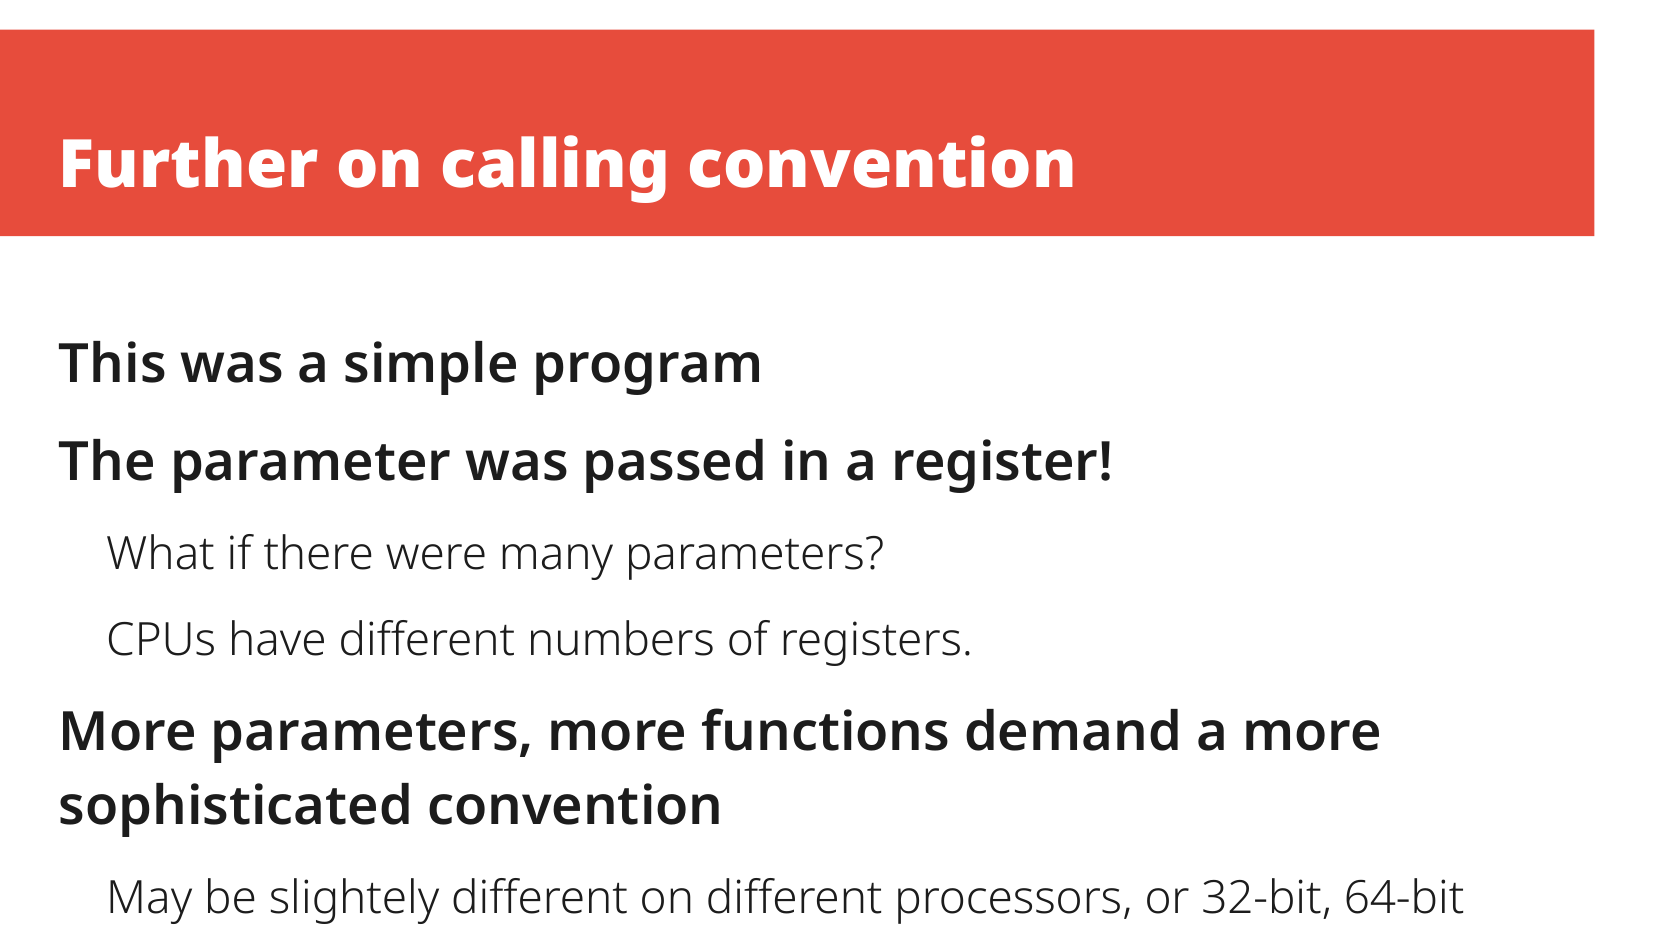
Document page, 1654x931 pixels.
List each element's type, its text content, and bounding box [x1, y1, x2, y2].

title Further on calling convention [59, 59, 1595, 207]
list This was a simple program The parameter was passed in a register! What if there were many parameters? CPUs have different numbers of registers. More parameters, more functions demand a more sophisticated convention May be slightely different on different processors, or 32-bit, 64-bit variants also. [59, 324, 1565, 931]
